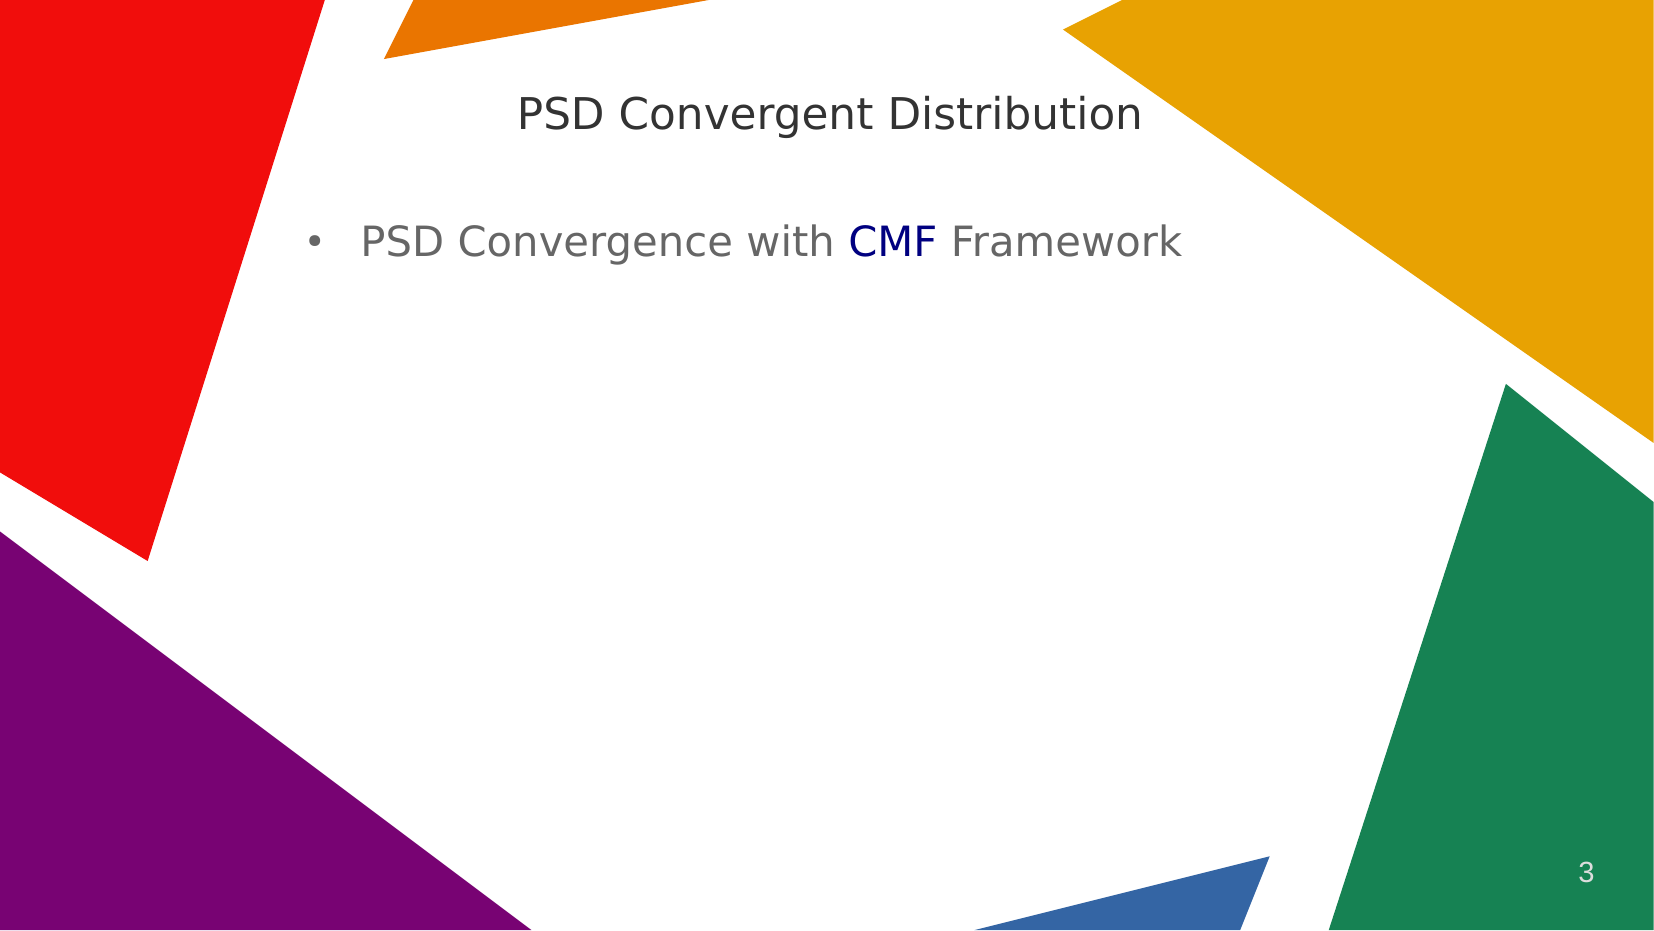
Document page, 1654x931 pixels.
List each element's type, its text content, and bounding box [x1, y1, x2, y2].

title PSD Convergent Distribution [289, 37, 1372, 193]
list PSD Convergence with CMF Framework [289, 217, 1372, 817]
